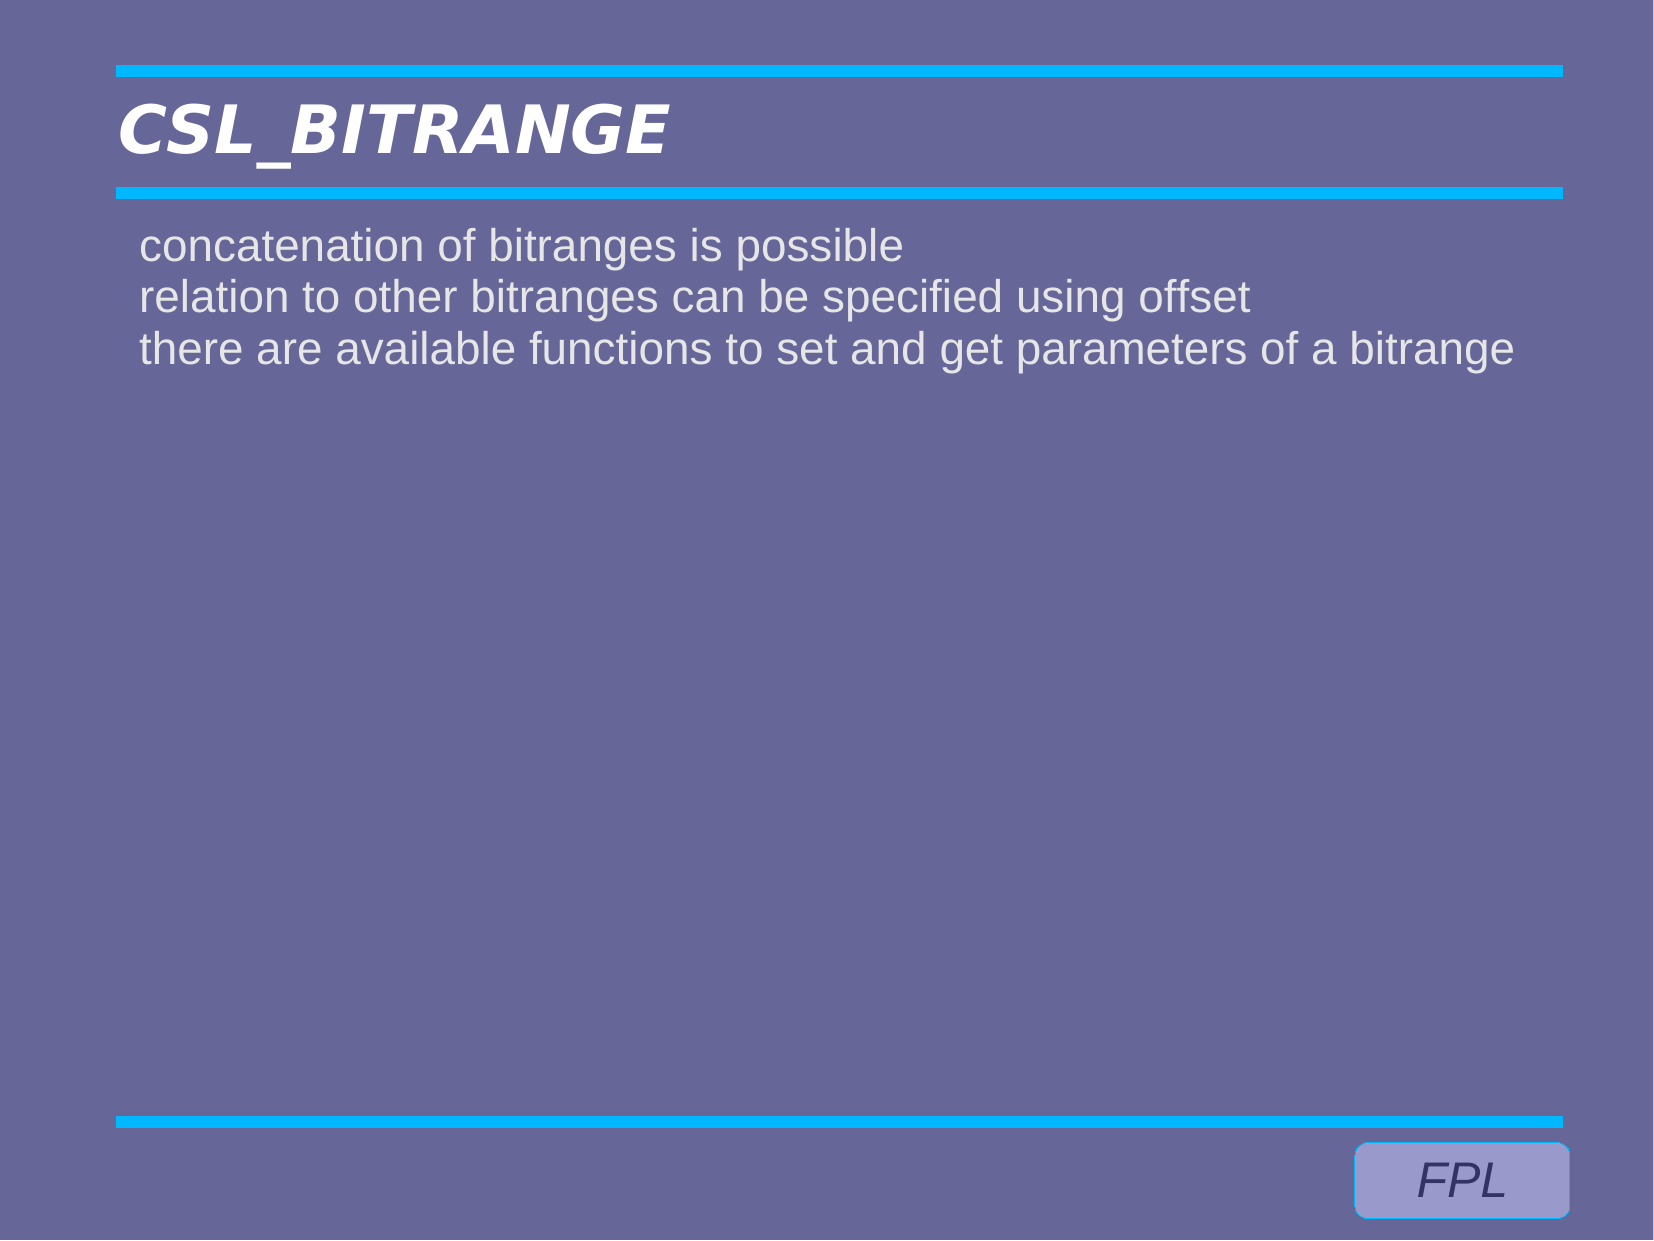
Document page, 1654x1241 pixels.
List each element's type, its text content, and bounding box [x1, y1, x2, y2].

title CSL_BITRANGE [118, 41, 1531, 219]
list concatenation of bitranges is possible relation to other bitranges can be specified using offset there are available functions to set and get parameters of a bitrange [121, 220, 1561, 1133]
